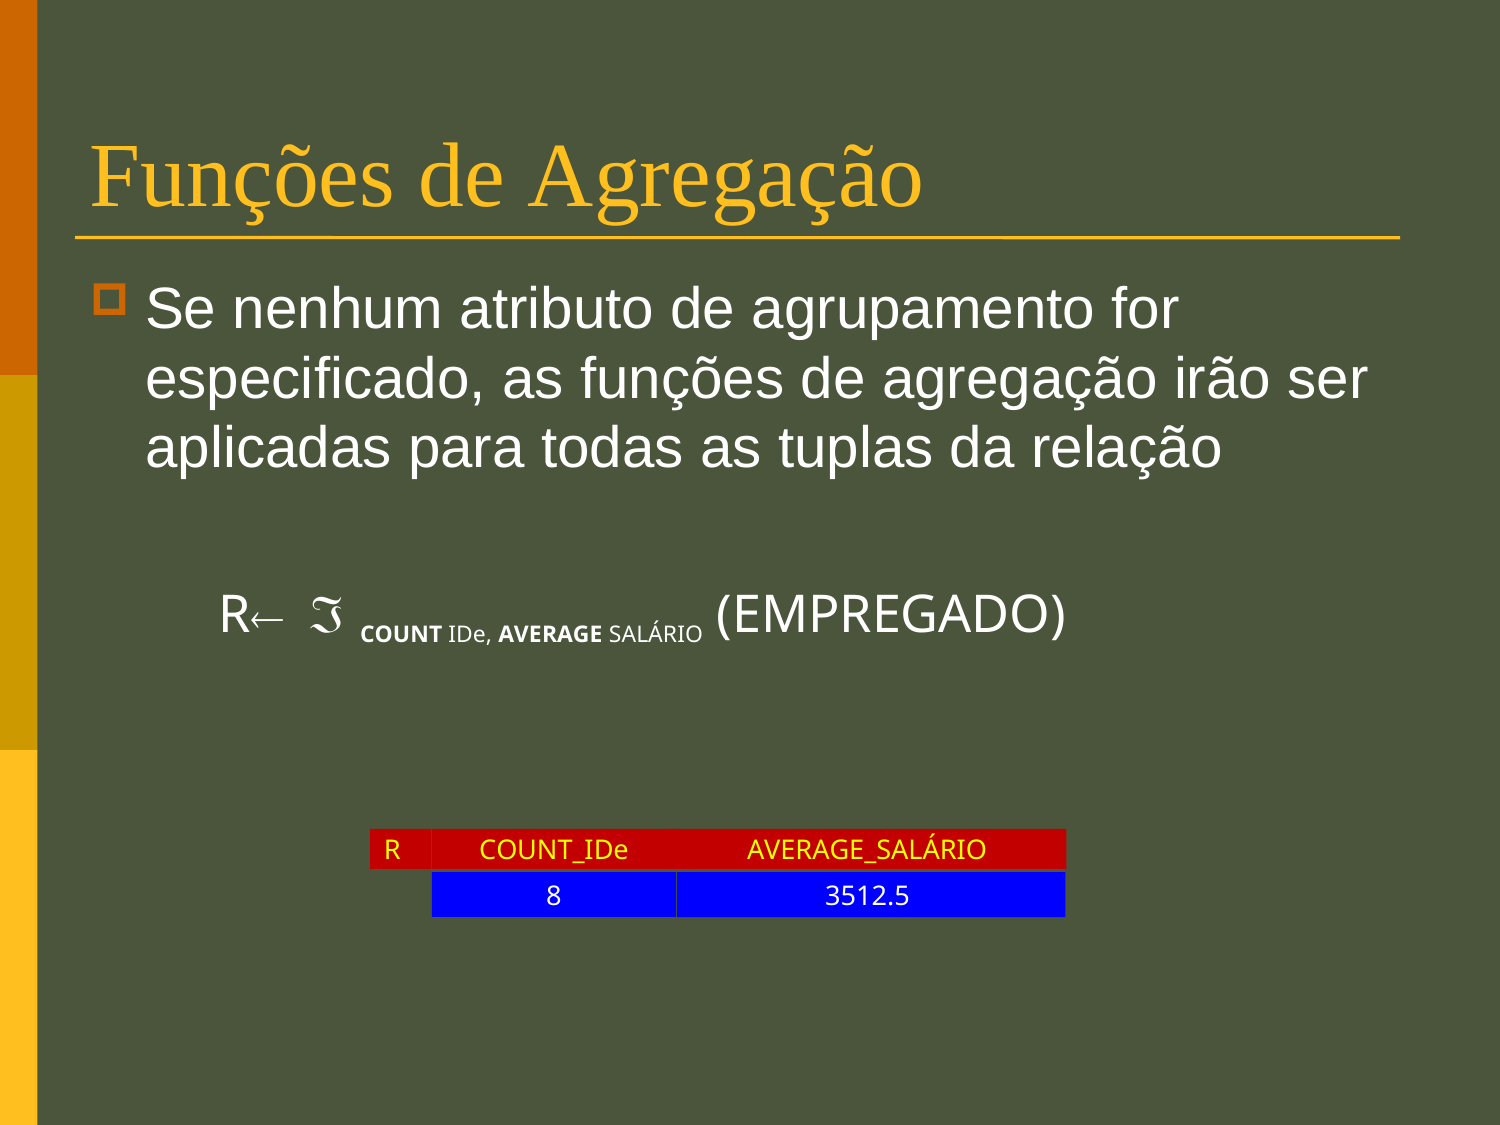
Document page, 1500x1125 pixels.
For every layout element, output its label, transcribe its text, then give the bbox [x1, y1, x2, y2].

text_box R COUNT IDe, AVERAGE SALÁRIO (EMPREGADO)‏ [218, 580, 1362, 677]
text_box COUNT_IDe [431, 828, 667, 869]
text_box AVERAGE_SALÁRIO [667, 828, 1067, 869]
text_box 8 [431, 872, 676, 917]
list Se nenhum atributo de agrupamento for especificado, as funções de agregação irão ser aplicadas para todas as tuplas da relação [75, 262, 1426, 573]
text_box 3512.5 [676, 872, 1066, 918]
text_box R [370, 828, 431, 869]
title Funções de Agregação [75, 45, 1426, 233]
